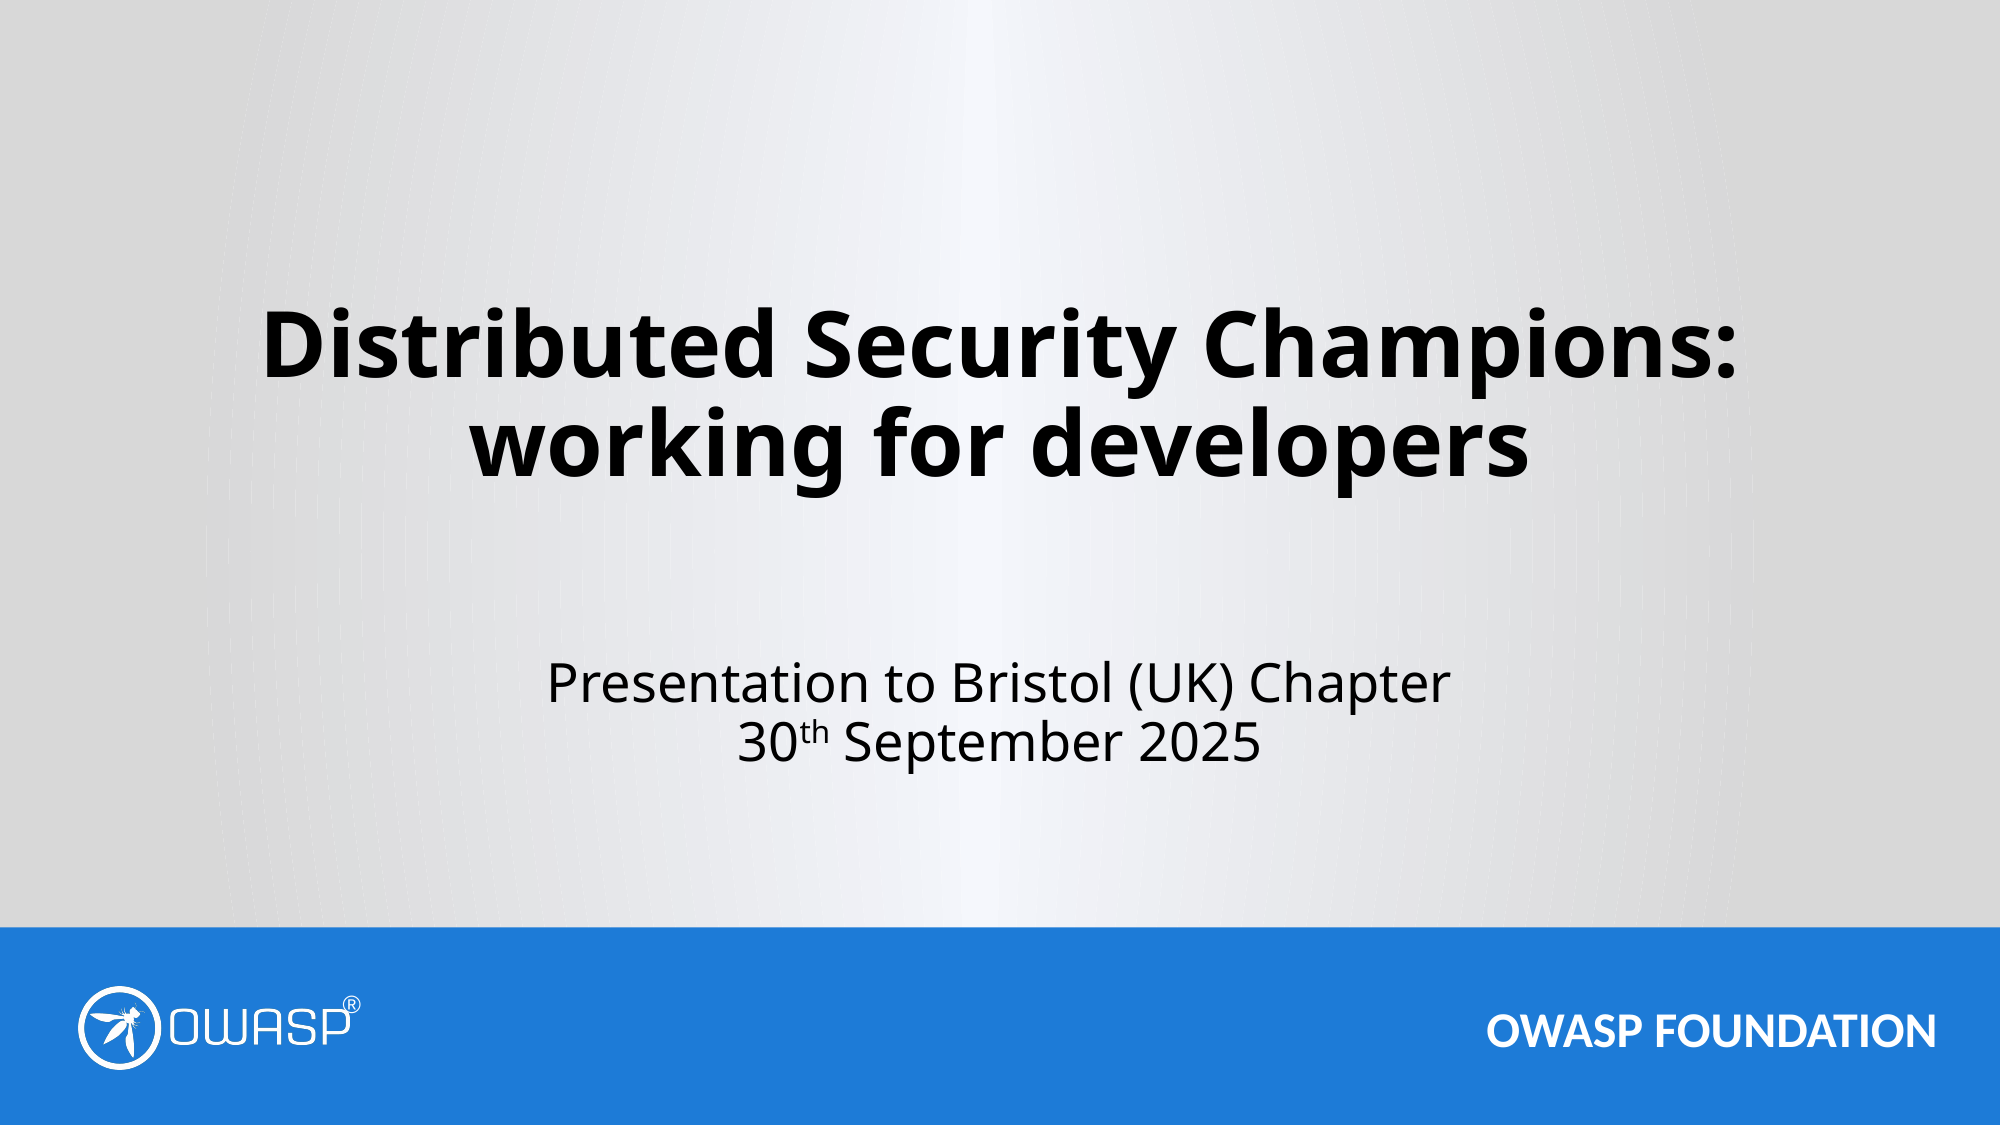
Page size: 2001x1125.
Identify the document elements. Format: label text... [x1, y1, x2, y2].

title Distributed Security Champions: working for developers [161, 129, 1839, 504]
subtitle Presentation to Bristol (UK) Chapter 30th September 2025 [161, 562, 1839, 786]
picture [78, 986, 350, 1070]
